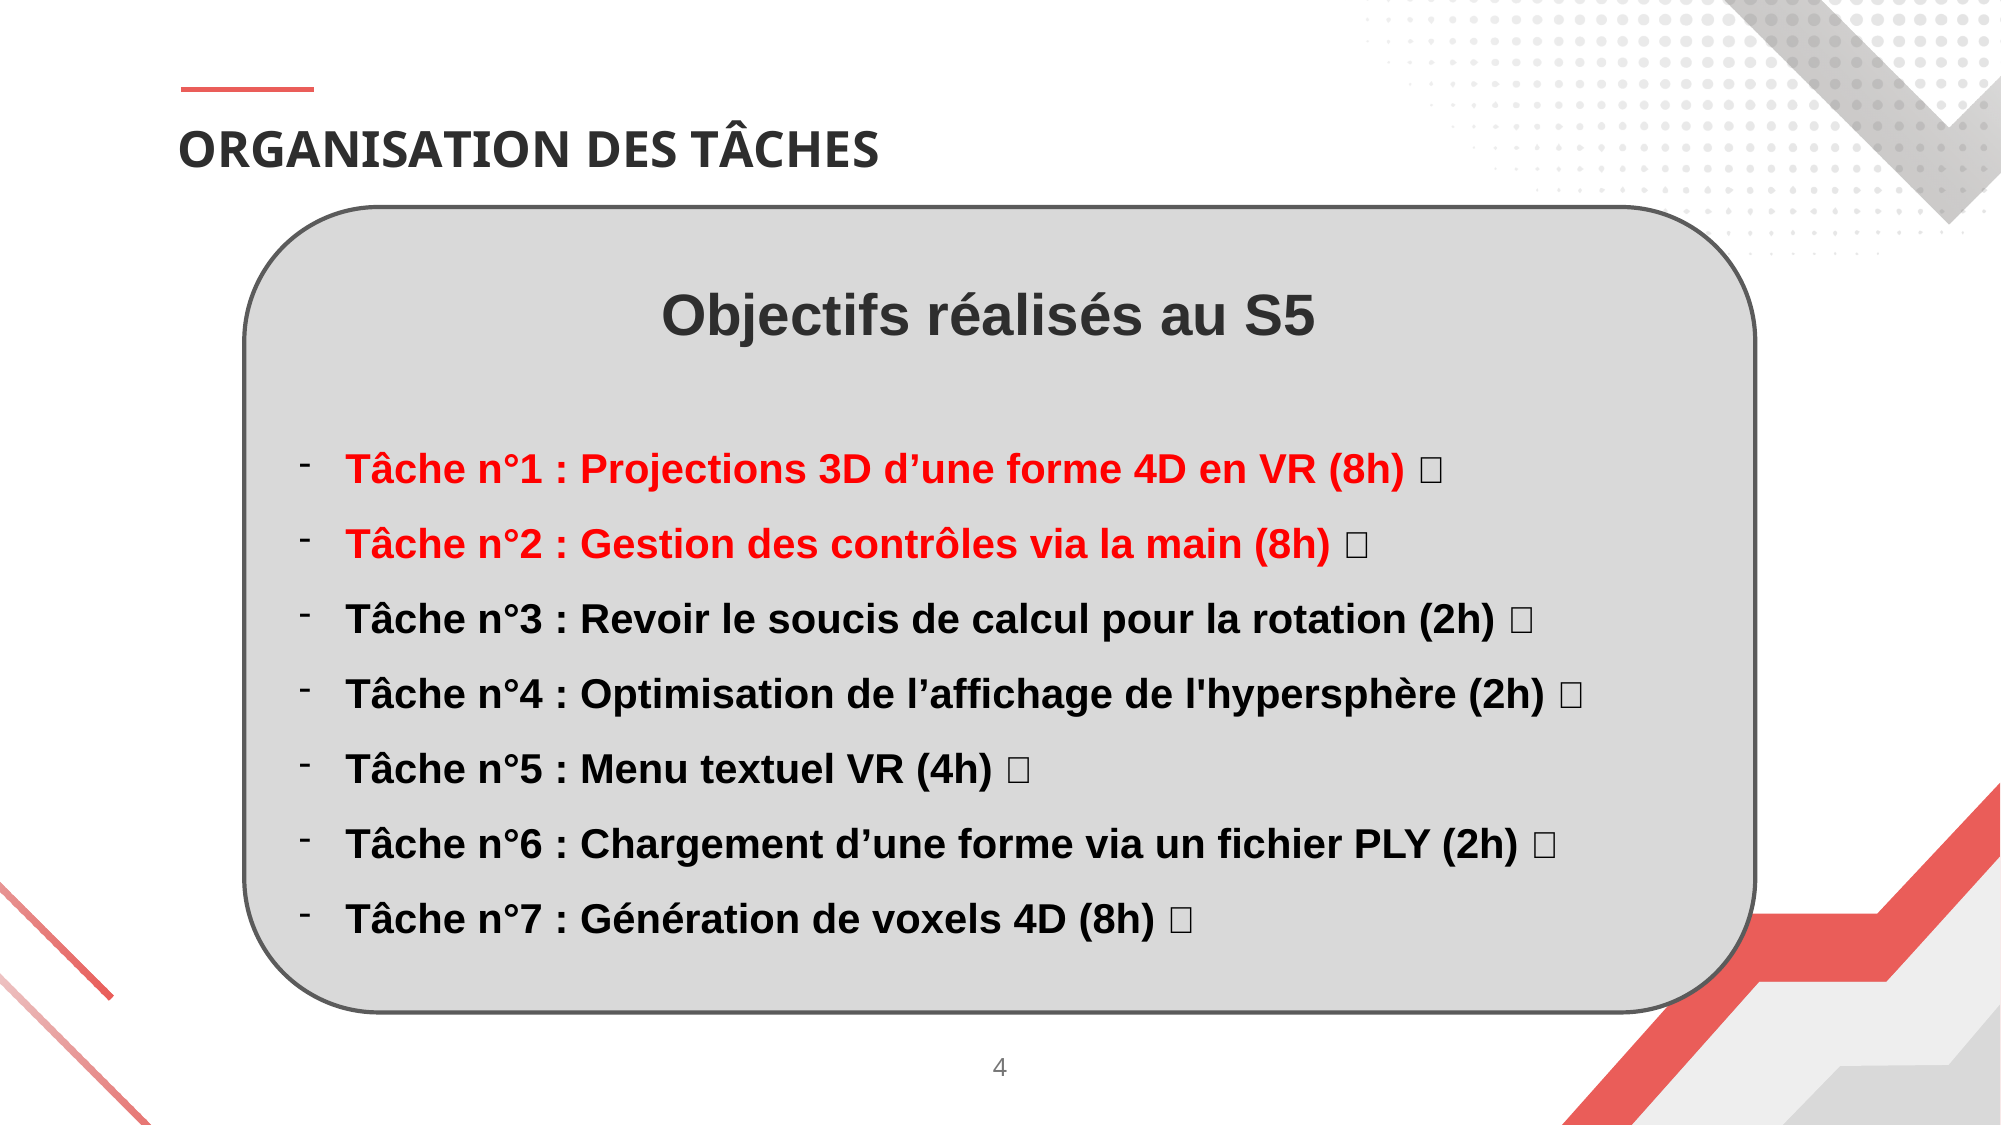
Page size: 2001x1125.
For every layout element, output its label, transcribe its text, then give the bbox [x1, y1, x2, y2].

title ORGANISATION DES TÂCHES [157, 97, 1843, 223]
text_box 4 [965, 1038, 1035, 1099]
text_box Objectifs réalisés au S5 Tâche n°1 : Projections 3D d’une forme 4D en VR (8h) ❌ Tâche n°2 : Gestion des contrôles via la main (8h) ❌ Tâche n°3 : Revoir le soucis de calcul pour la rotation (2h) 🚧 Tâche n°4 : Optimisation de l’affichage de l'hypersphère (2h) ❌ Tâche n°5 : Menu textuel VR (4h) 🚧 Tâche n°6 : Chargement d’une forme via un fichier PLY (2h) ✅ Tâche n°7 : Génération de voxels 4D (8h) ❌ [244, 206, 1756, 1013]
